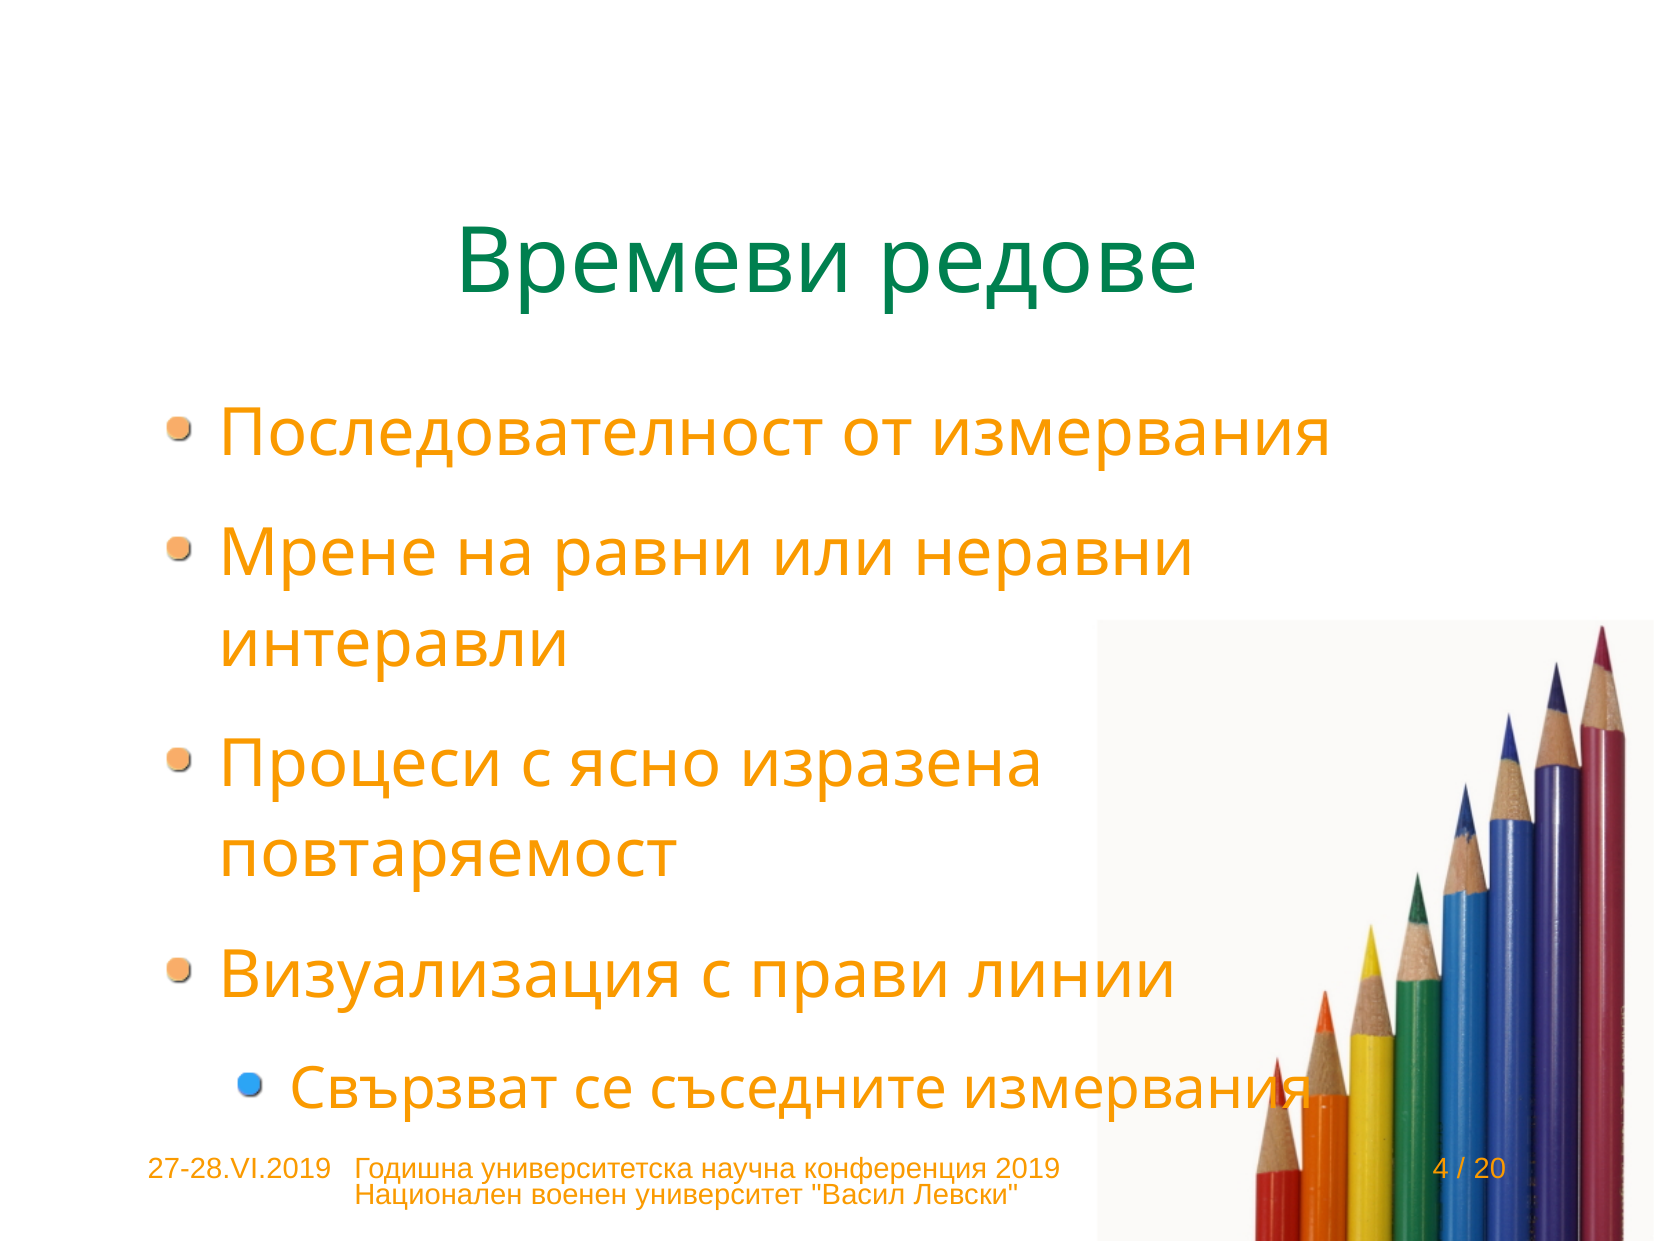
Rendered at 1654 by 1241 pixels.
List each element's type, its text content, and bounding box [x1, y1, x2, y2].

picture [0, 0, 1654, 1241]
list Последователност от измервания Мрене на равни или неравни интеравли Процеси с ясно изразена повтаряемост Визуализация с прави линии Свързват се съседните измервания [147, 383, 1506, 1104]
title Времеви редове [147, 153, 1506, 361]
